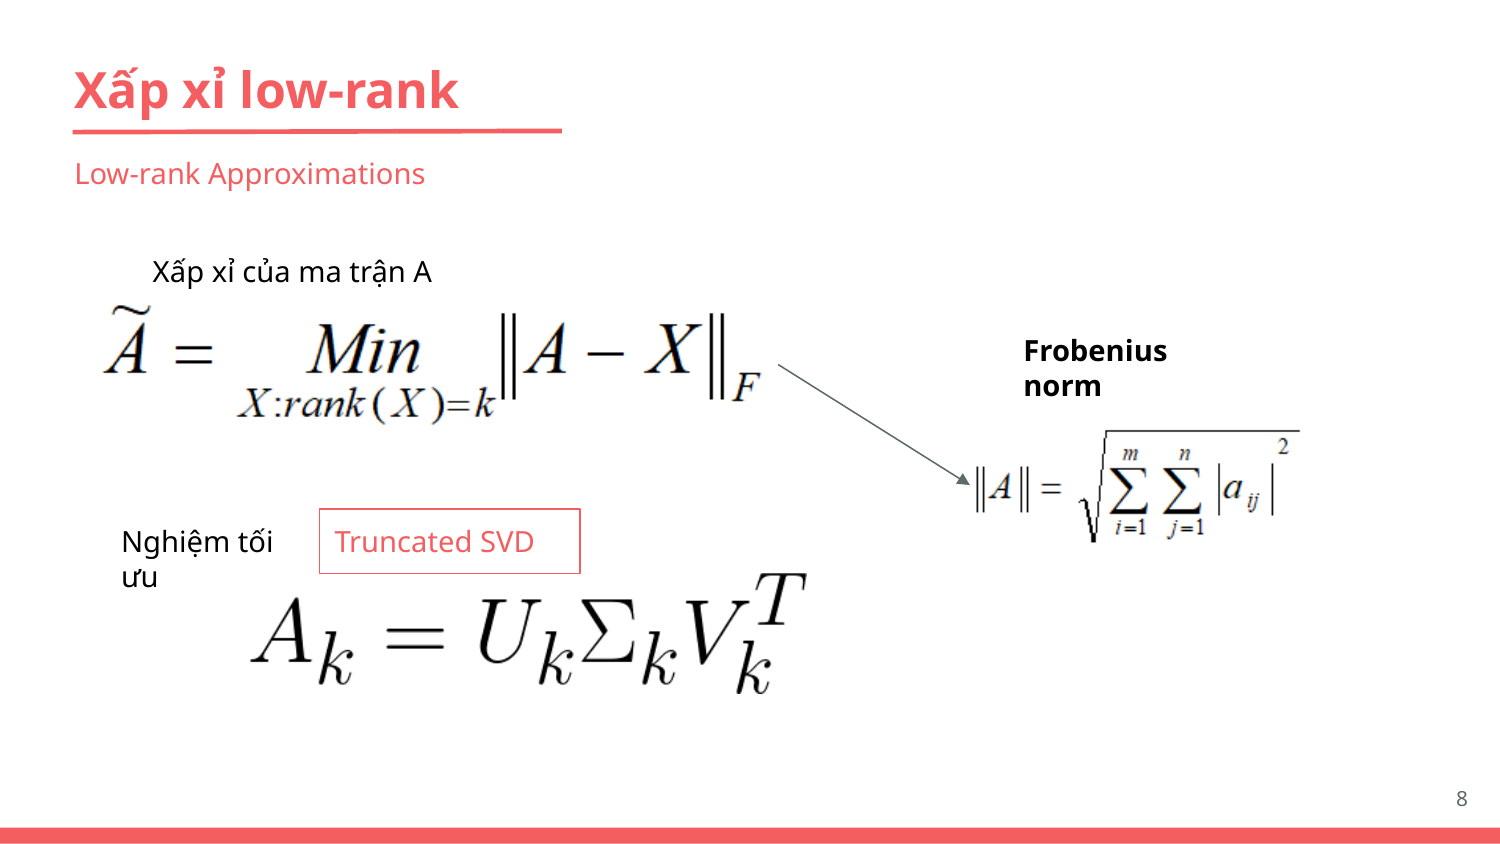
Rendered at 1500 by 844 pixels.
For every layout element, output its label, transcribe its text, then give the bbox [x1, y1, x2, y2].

text_box Truncated SVD [319, 508, 581, 574]
text_box Xấp xỉ low-rank [59, 43, 841, 123]
text_box Xấp xỉ của ma trận A [137, 238, 476, 303]
picture [969, 421, 1308, 549]
picture [90, 290, 779, 439]
text_box Low-rank Approximations [59, 140, 745, 221]
slide_number <number> [1392, 767, 1483, 833]
picture [250, 573, 807, 694]
text_box Nghiệm tối ưu [106, 508, 319, 574]
text_box Frobenius norm [1008, 317, 1269, 412]
